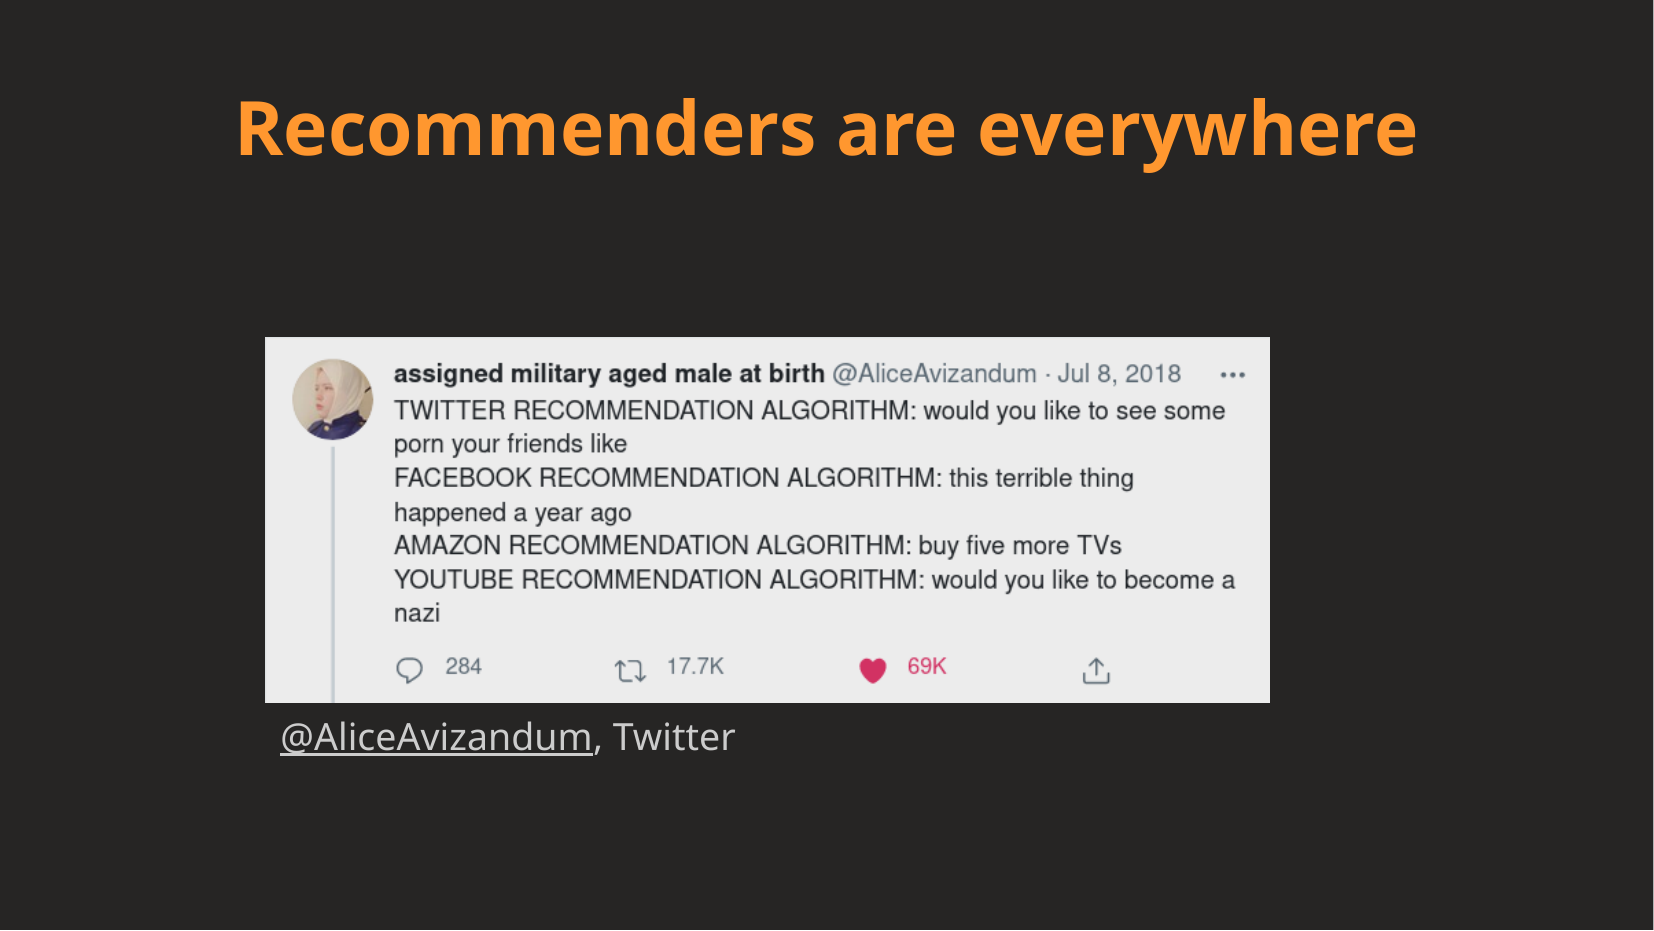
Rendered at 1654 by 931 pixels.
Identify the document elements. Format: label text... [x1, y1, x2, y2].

title Recommenders are everywhere [82, 48, 1571, 205]
picture [265, 337, 1270, 703]
text_box @AliceAvizandum, Twitter [265, 702, 730, 762]
